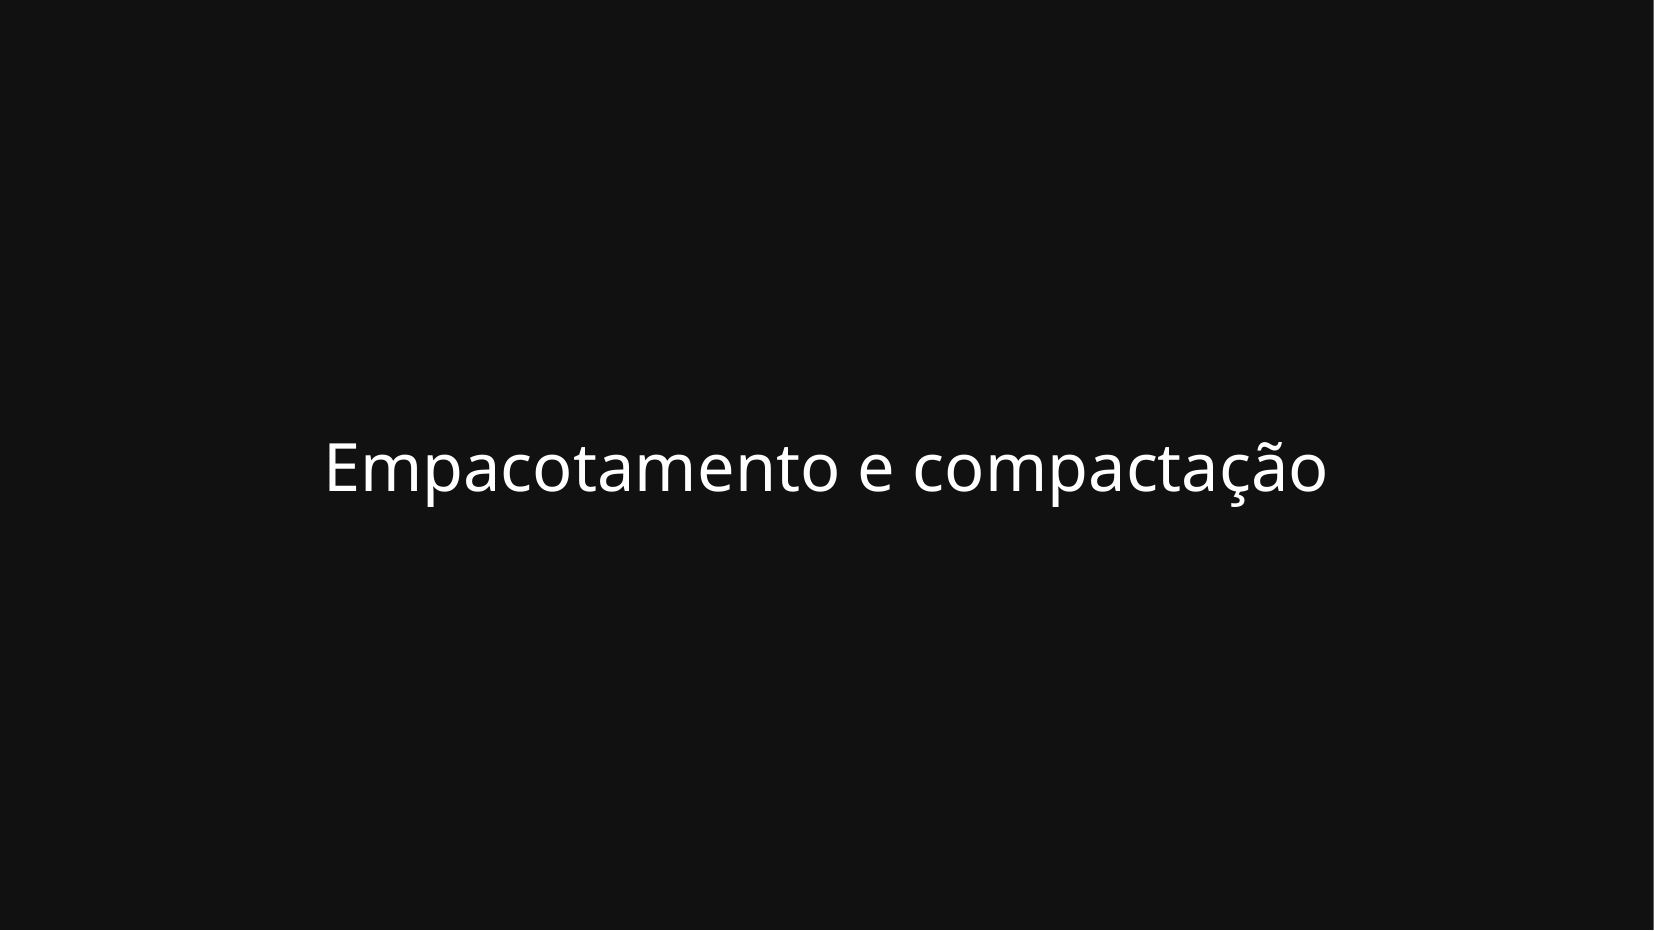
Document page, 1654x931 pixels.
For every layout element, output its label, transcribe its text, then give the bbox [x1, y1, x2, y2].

text_box Empacotamento e compactação [82, 387, 1571, 543]
